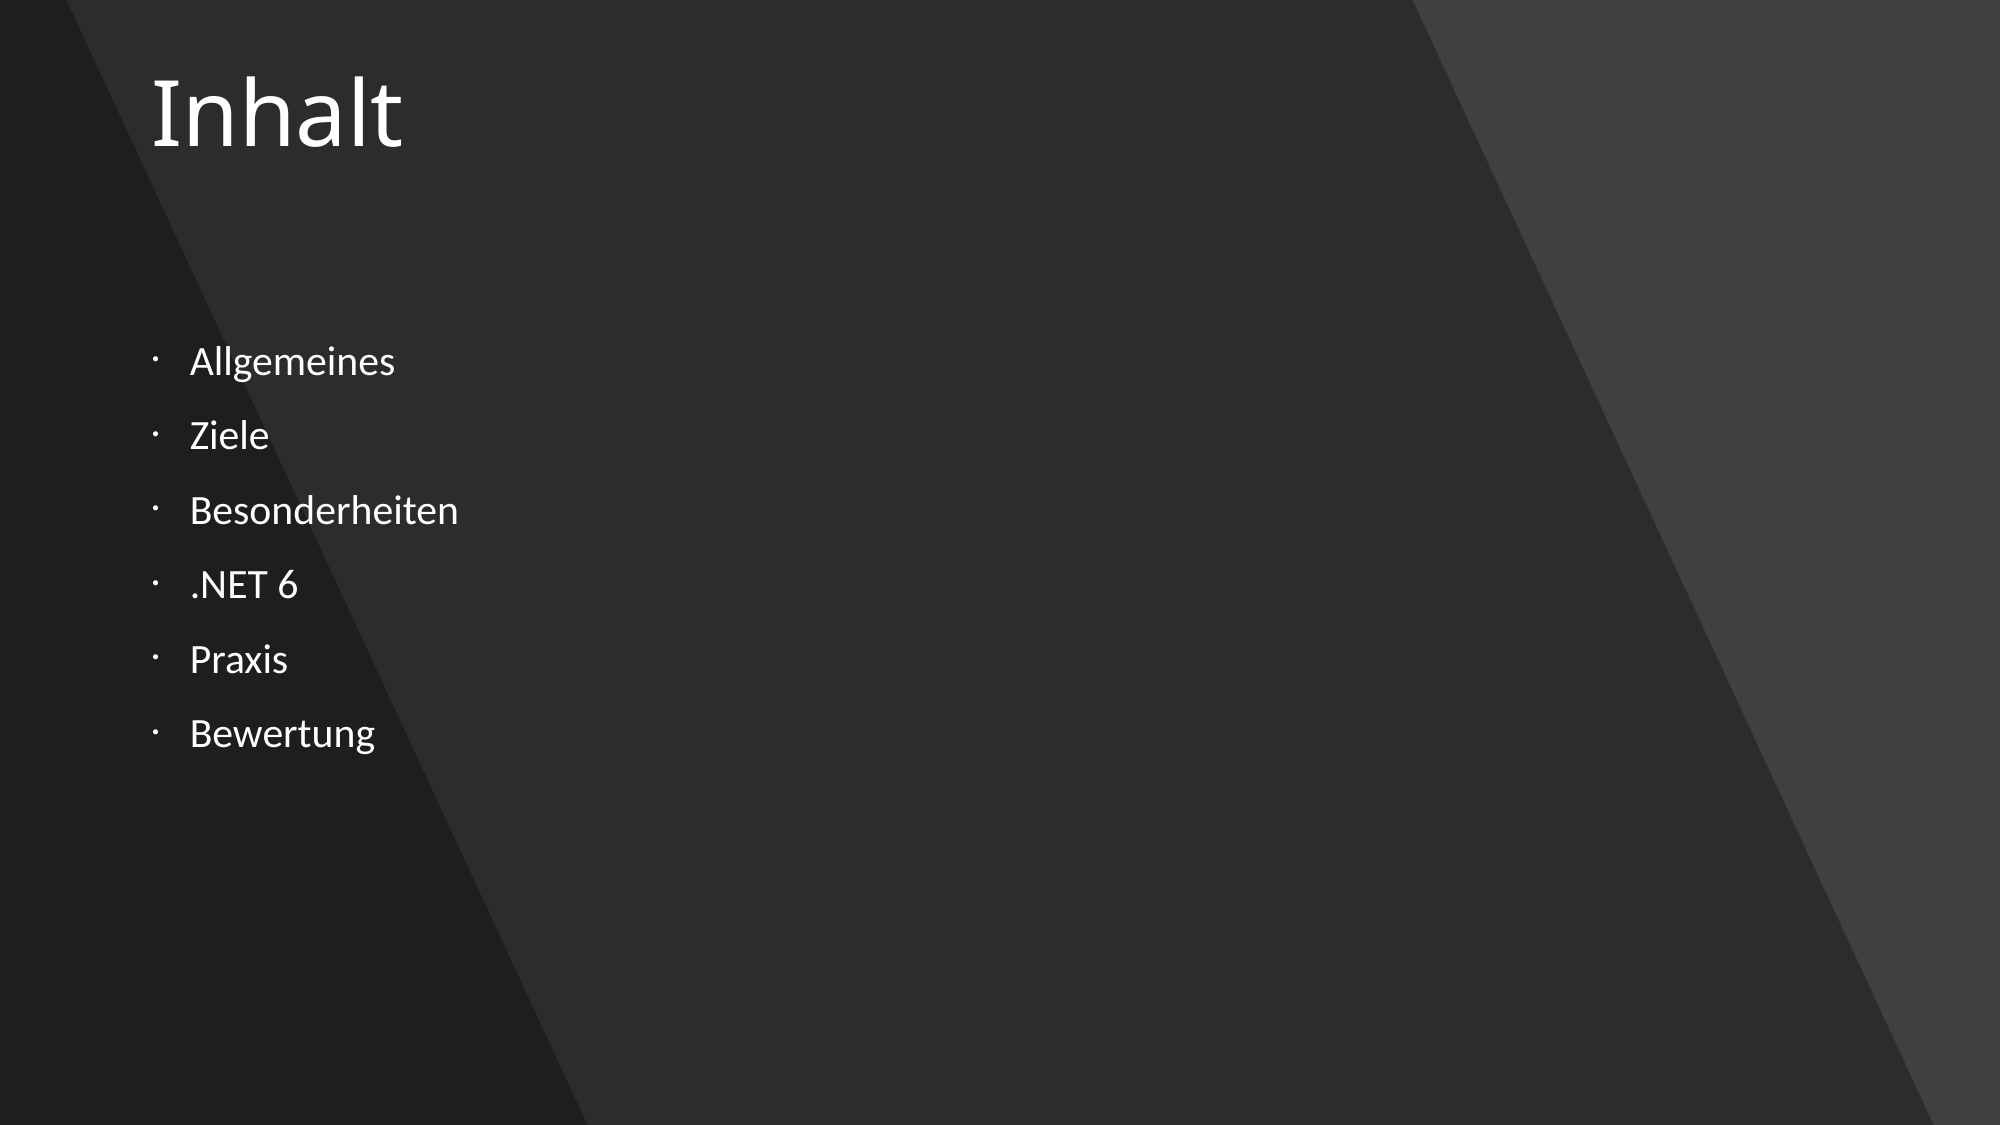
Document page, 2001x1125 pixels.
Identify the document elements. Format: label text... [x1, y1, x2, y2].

text_box [0, 0, 2000, 1125]
title Inhalt [136, 59, 1863, 278]
list Allgemeines Ziele Besonderheiten .NET 6 Praxis Bewertung [137, 331, 1863, 1014]
